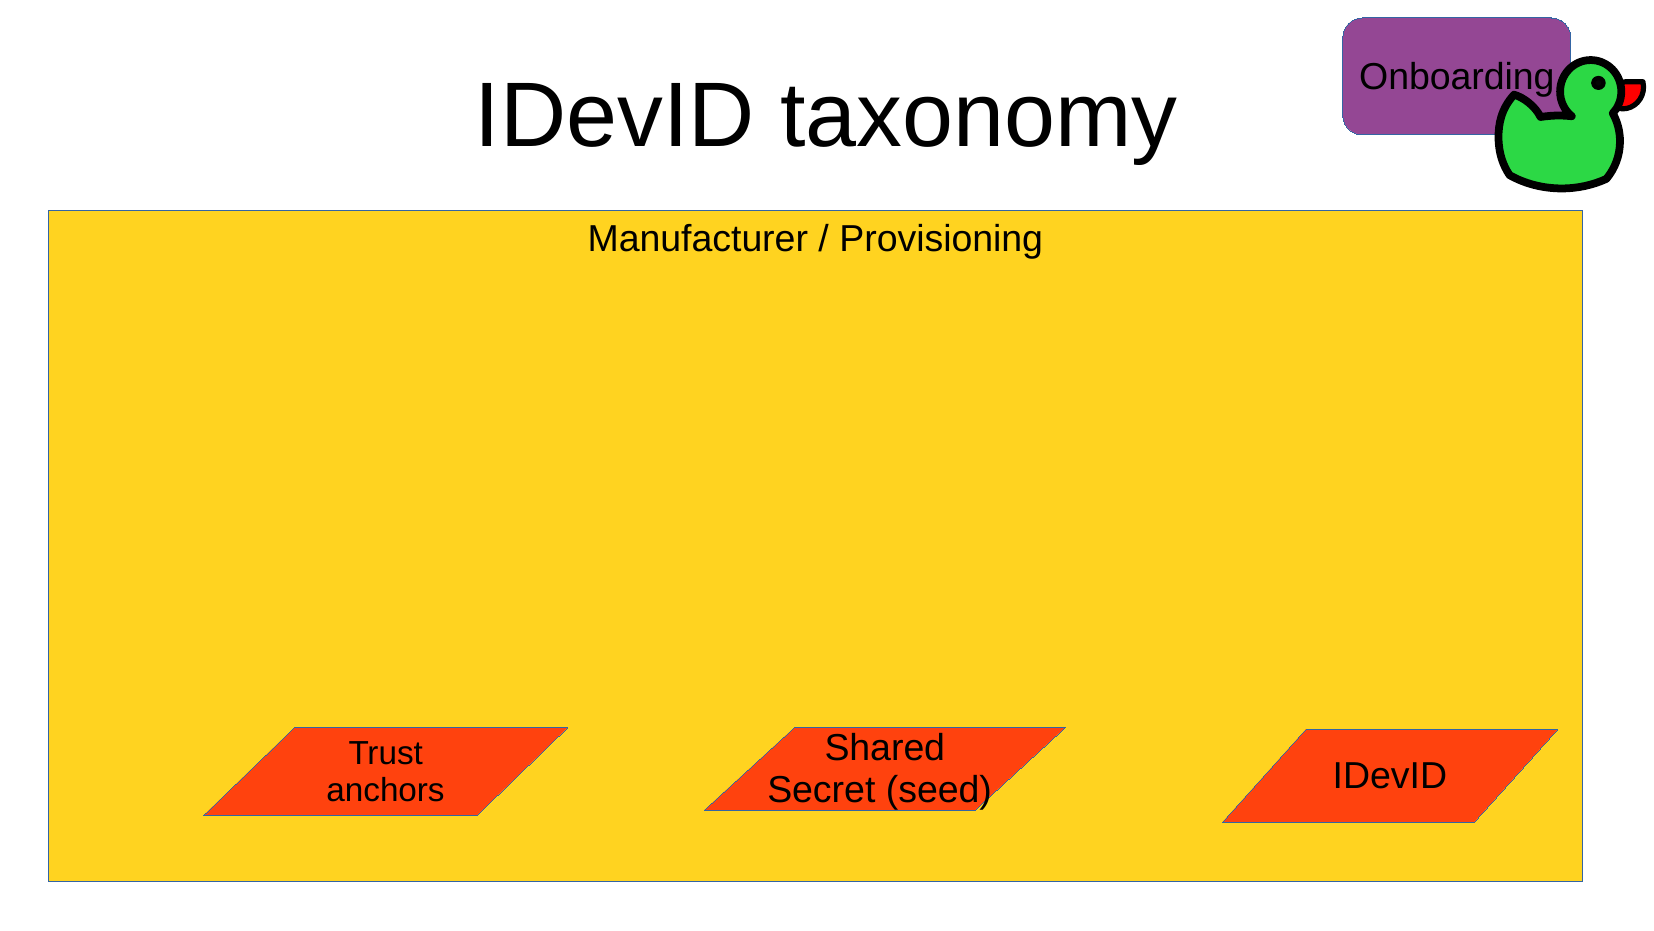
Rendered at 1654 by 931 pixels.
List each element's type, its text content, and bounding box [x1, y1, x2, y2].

text_box Trust anchors [203, 727, 568, 816]
text_box IDevID [1222, 729, 1558, 823]
picture [1486, 44, 1654, 212]
text_box Shared Secret (seed) [704, 727, 1066, 811]
text_box Onboarding [1342, 17, 1571, 135]
text_box Manufacturer / Provisioning [48, 210, 1583, 882]
title IDevID taxonomy [82, 37, 1486, 193]
